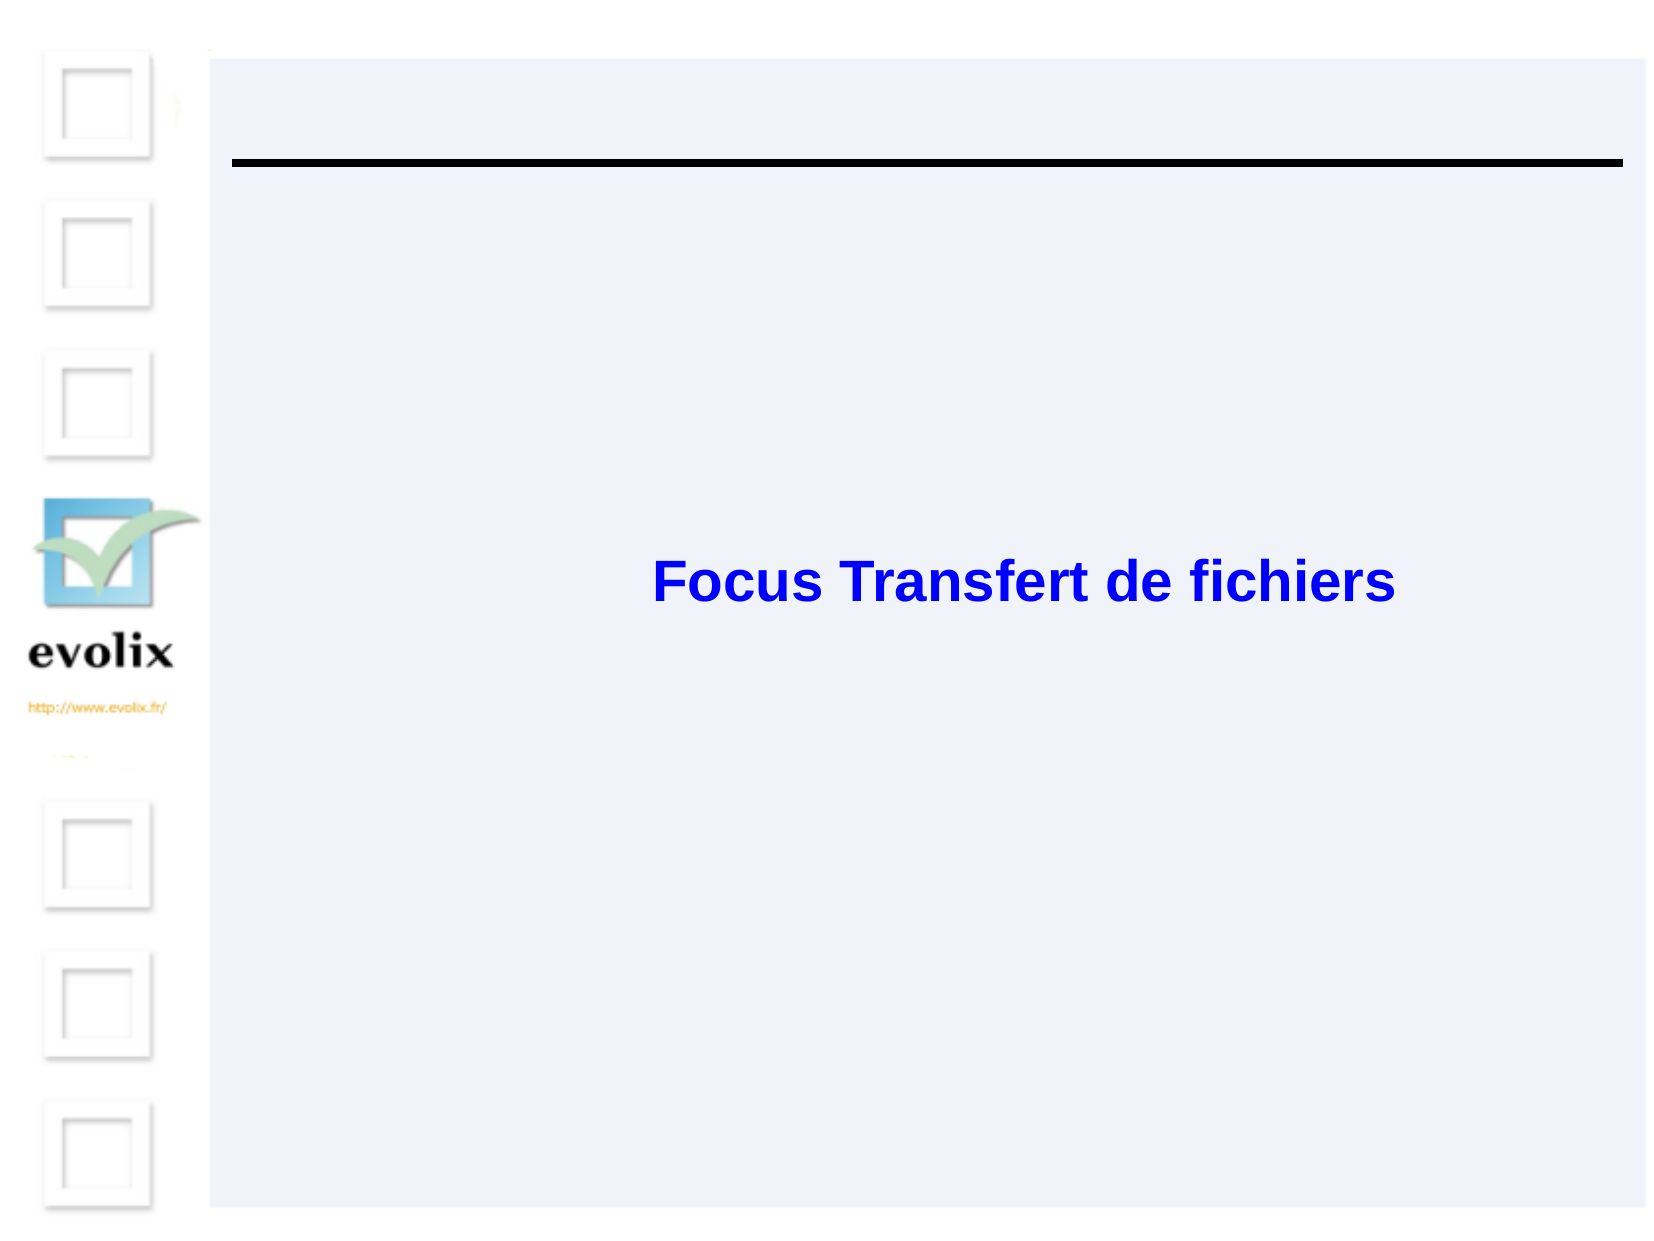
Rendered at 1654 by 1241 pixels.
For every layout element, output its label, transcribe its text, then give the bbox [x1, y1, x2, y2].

text_box Focus Transfert de fichiers [637, 541, 1413, 622]
picture [0, 49, 1654, 1218]
